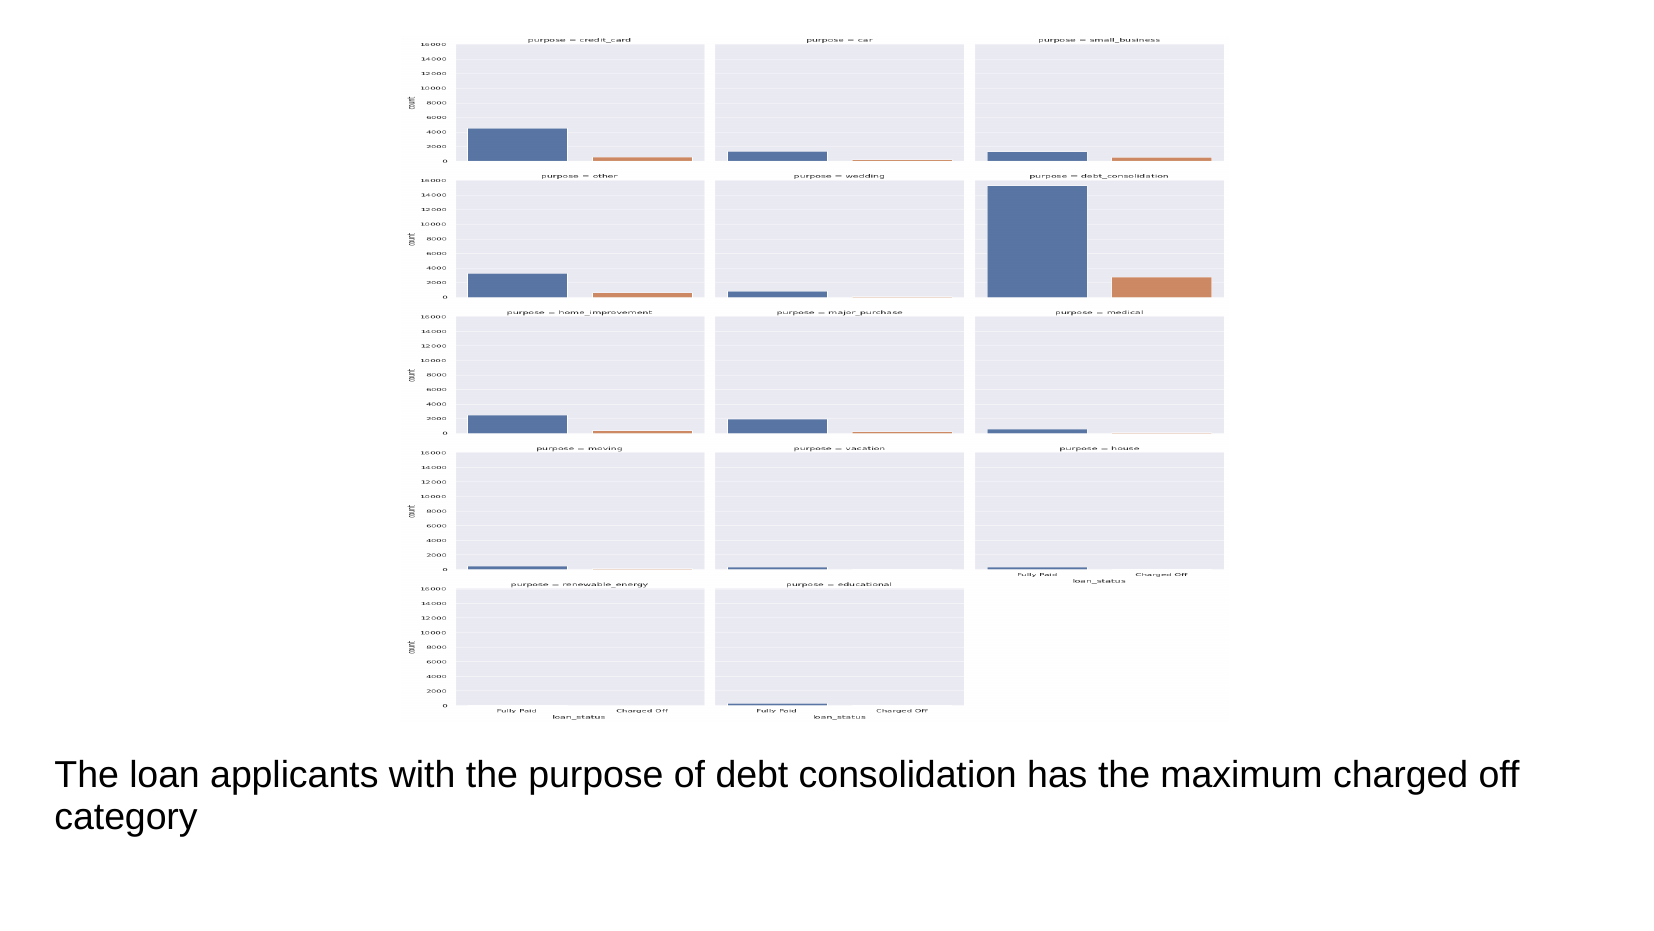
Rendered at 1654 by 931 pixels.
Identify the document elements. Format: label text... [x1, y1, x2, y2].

picture [401, 35, 1229, 722]
text_box The loan applicants with the purpose of debt consolidation has the maximum charged off category [39, 746, 1619, 846]
